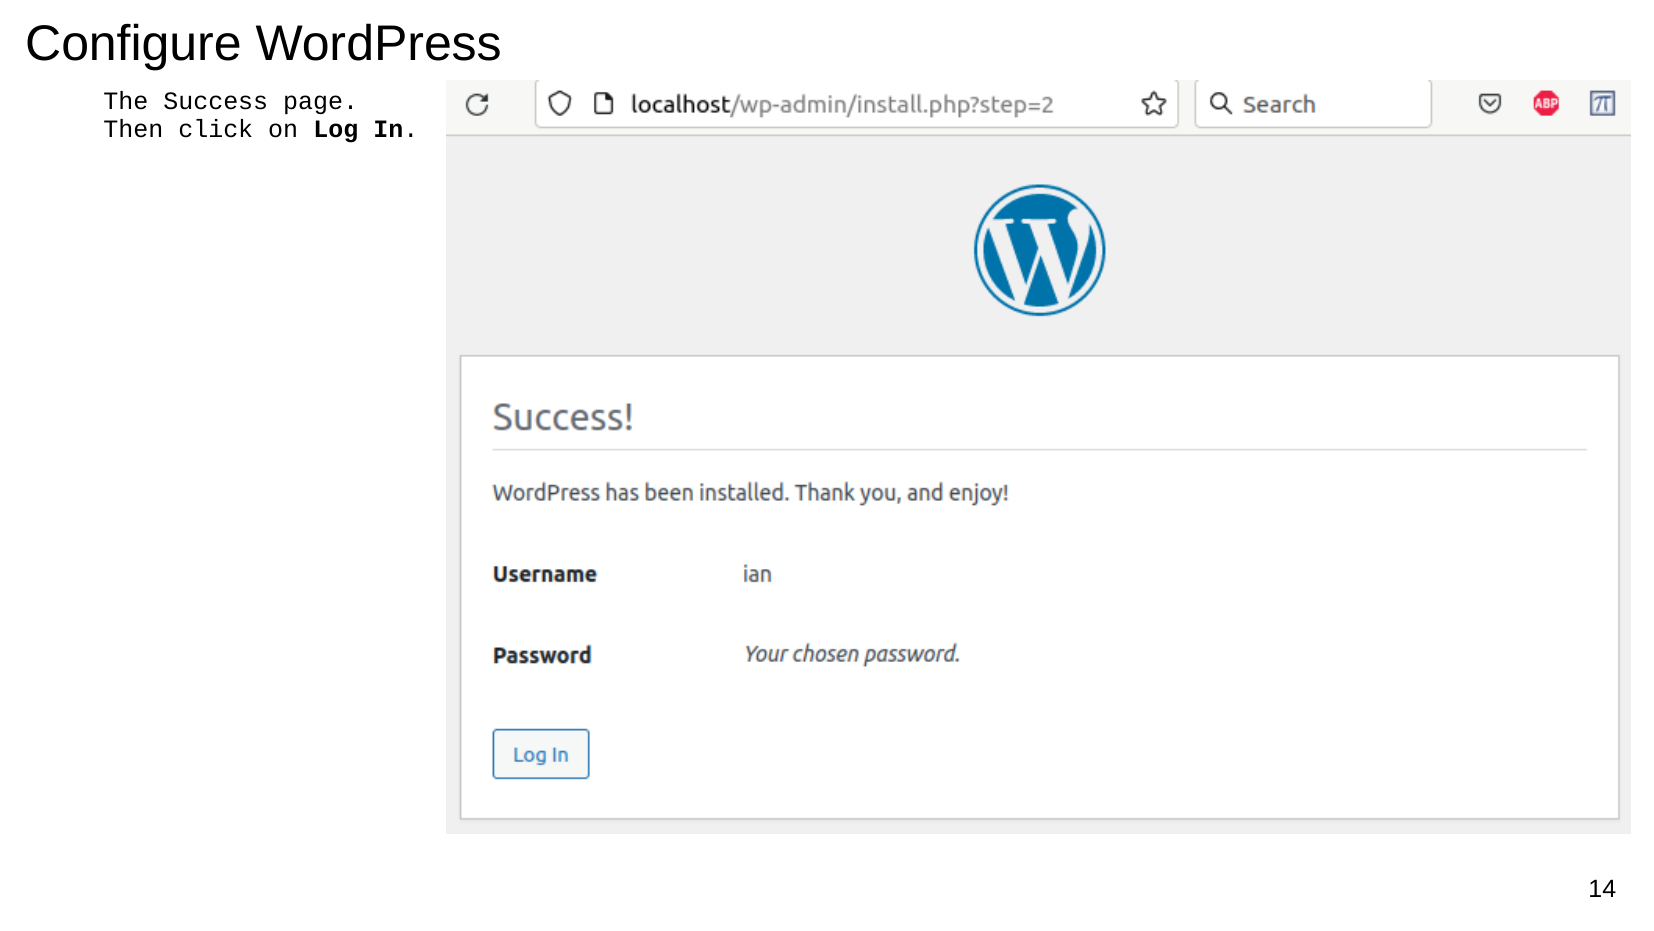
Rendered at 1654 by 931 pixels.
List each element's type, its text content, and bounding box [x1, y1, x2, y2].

text_box <number> [1573, 867, 1636, 911]
subtitle Configure WordPress [25, 15, 1629, 72]
picture [446, 80, 1631, 835]
text_box The Success page. Then click on Log In. [88, 80, 446, 821]
